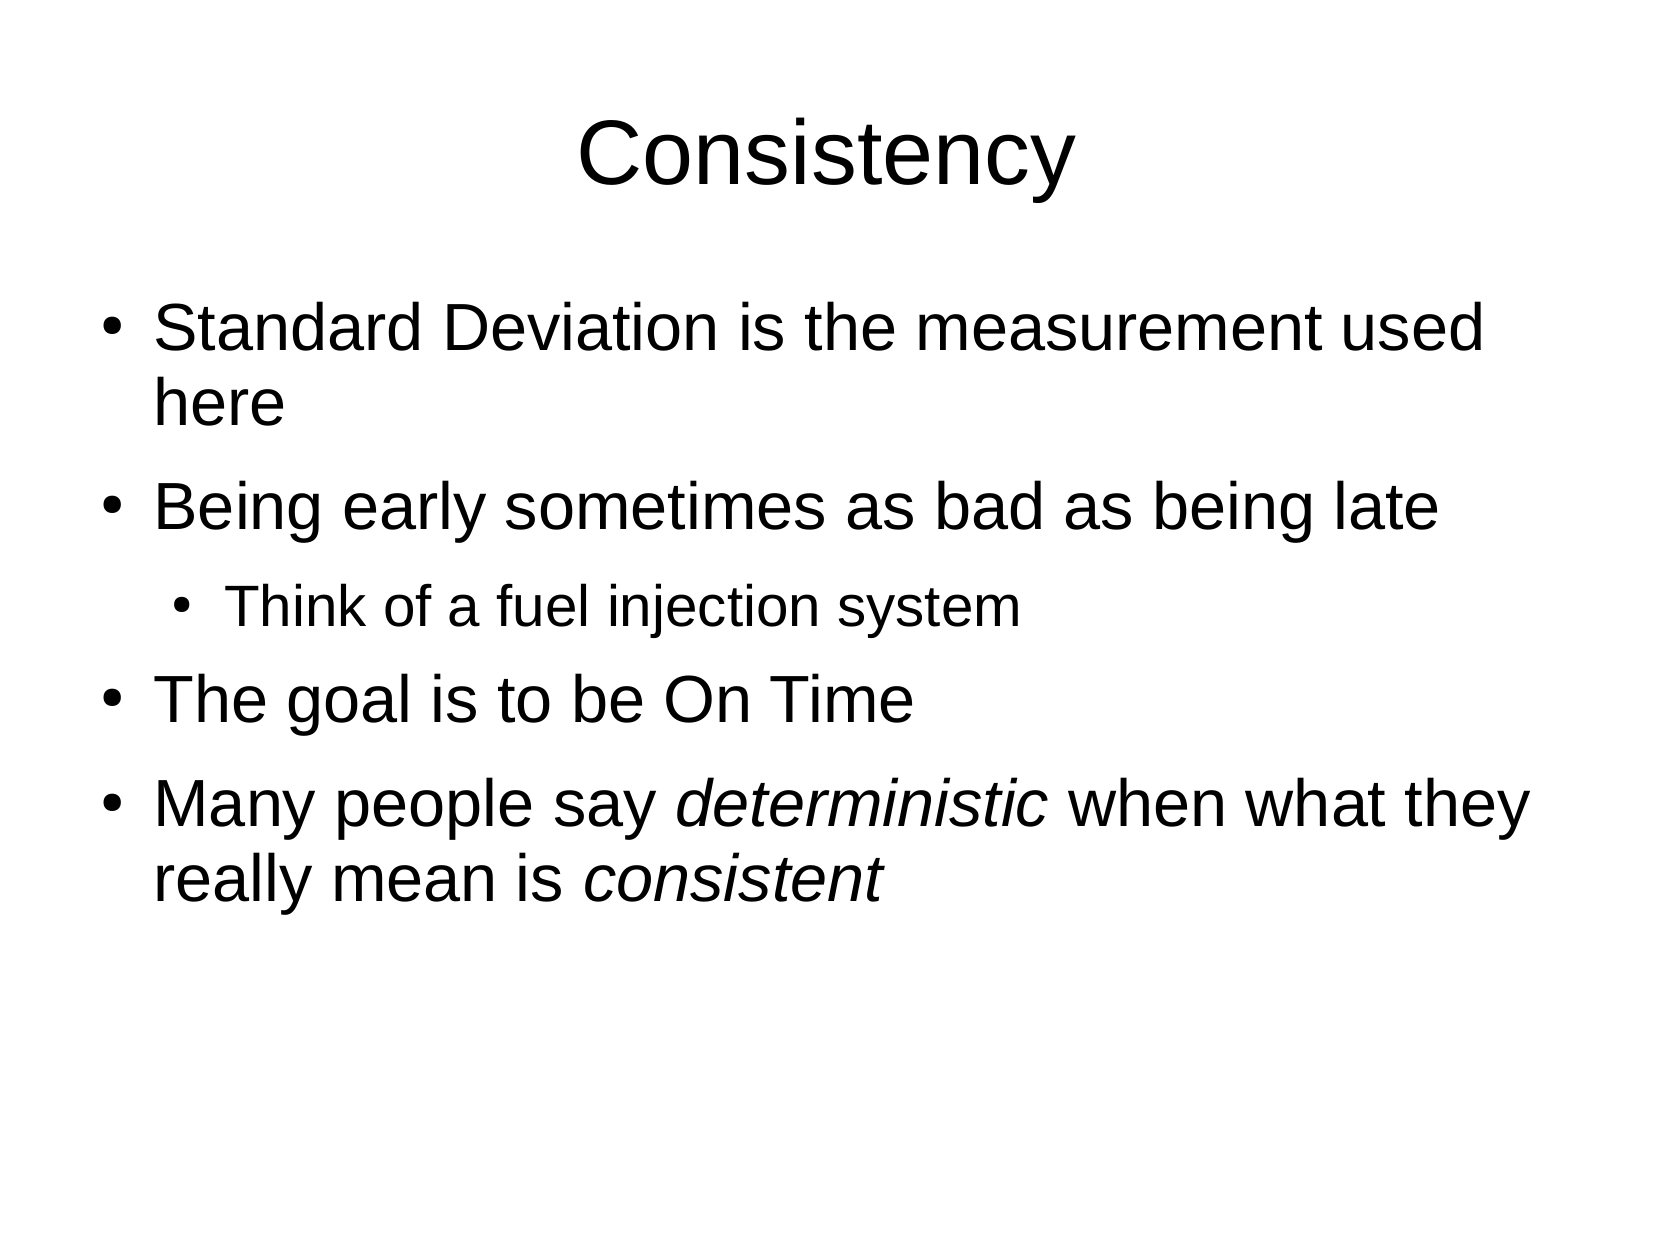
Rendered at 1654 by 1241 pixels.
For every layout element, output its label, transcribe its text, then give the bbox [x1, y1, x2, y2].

list Standard Deviation is the measurement used here Being early sometimes as bad as being late Think of a fuel injection system The goal is to be On Time Many people say deterministic when what they really mean is consistent [82, 290, 1571, 1094]
title Consistency [82, 56, 1571, 250]
